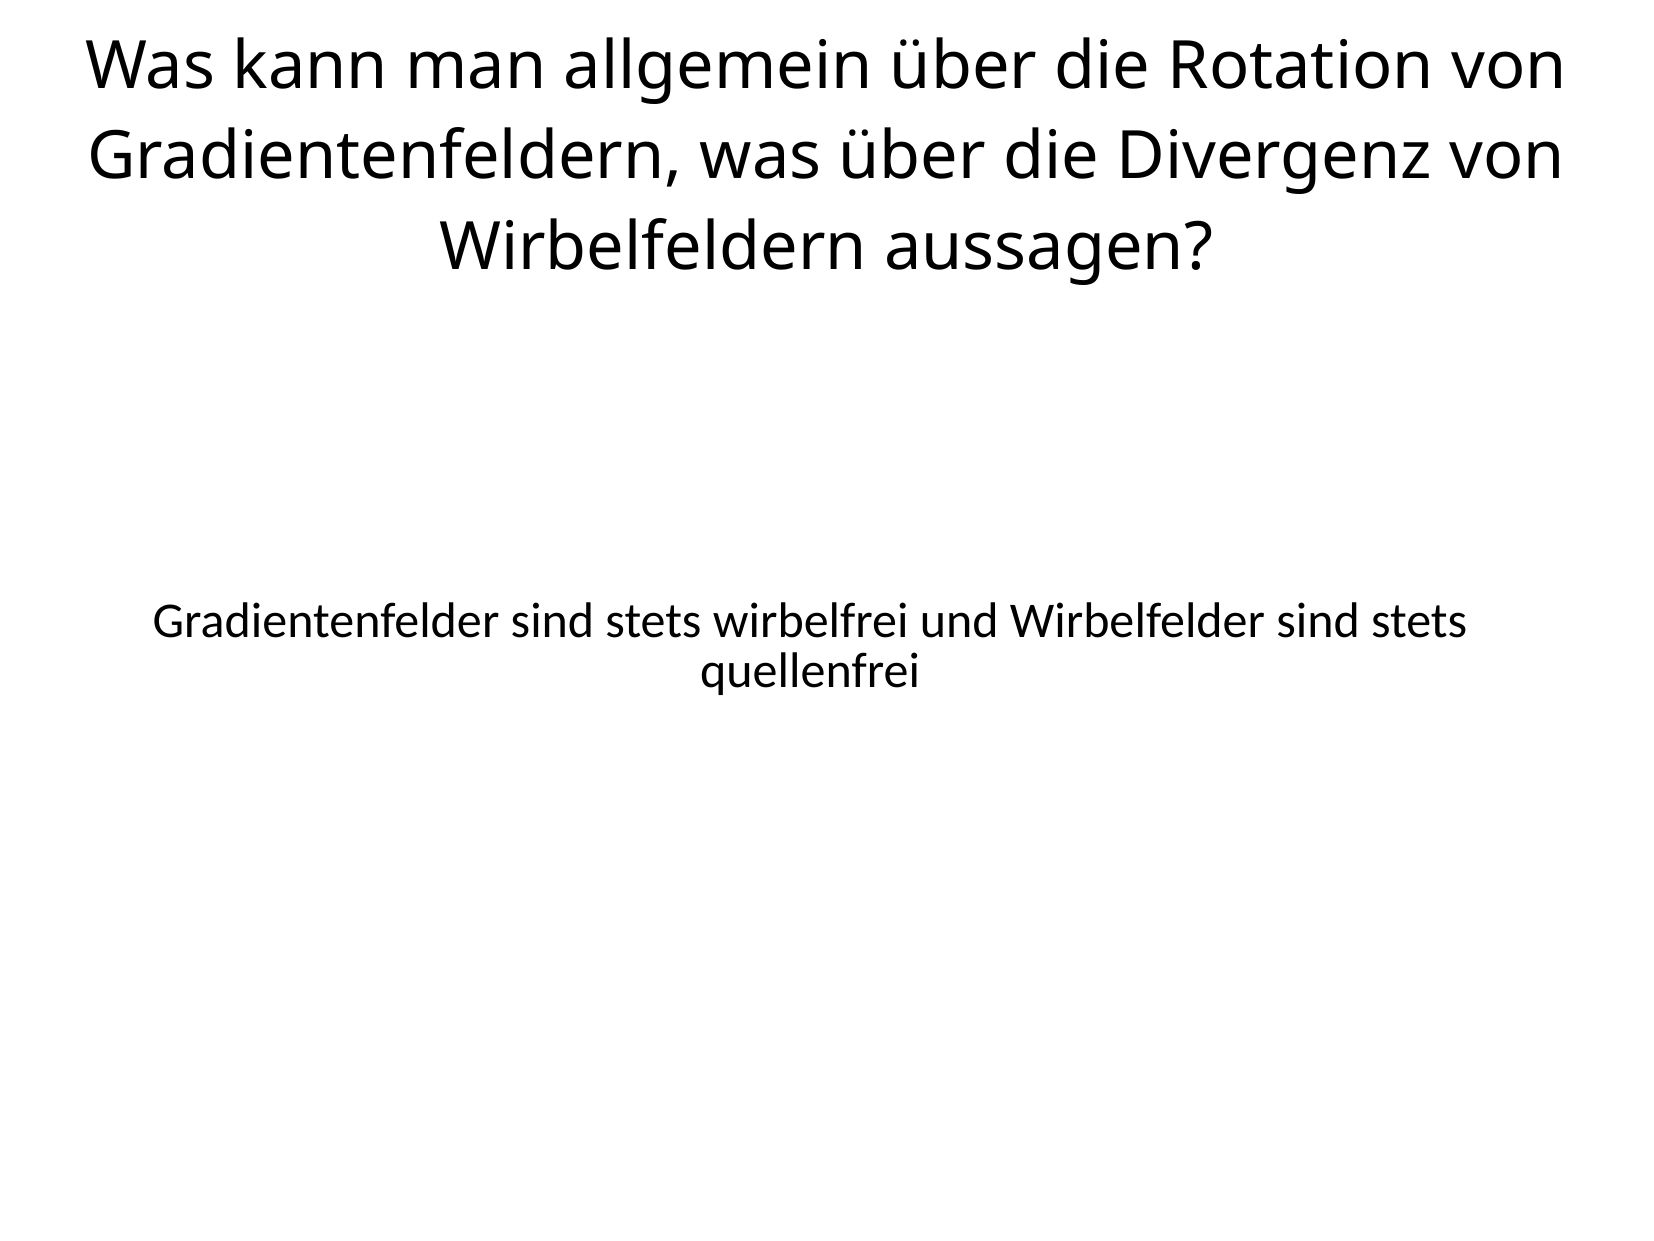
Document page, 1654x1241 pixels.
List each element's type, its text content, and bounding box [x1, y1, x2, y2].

title Was kann man allgemein über die Rotation von Gradientenfeldern, was über die Divergenz von Wirbelfeldern aussagen? [82, 20, 1571, 286]
subtitle Gradientenfelder sind stets wirbelfrei und Wirbelfelder sind stets quellenfrei [82, 290, 1538, 1010]
